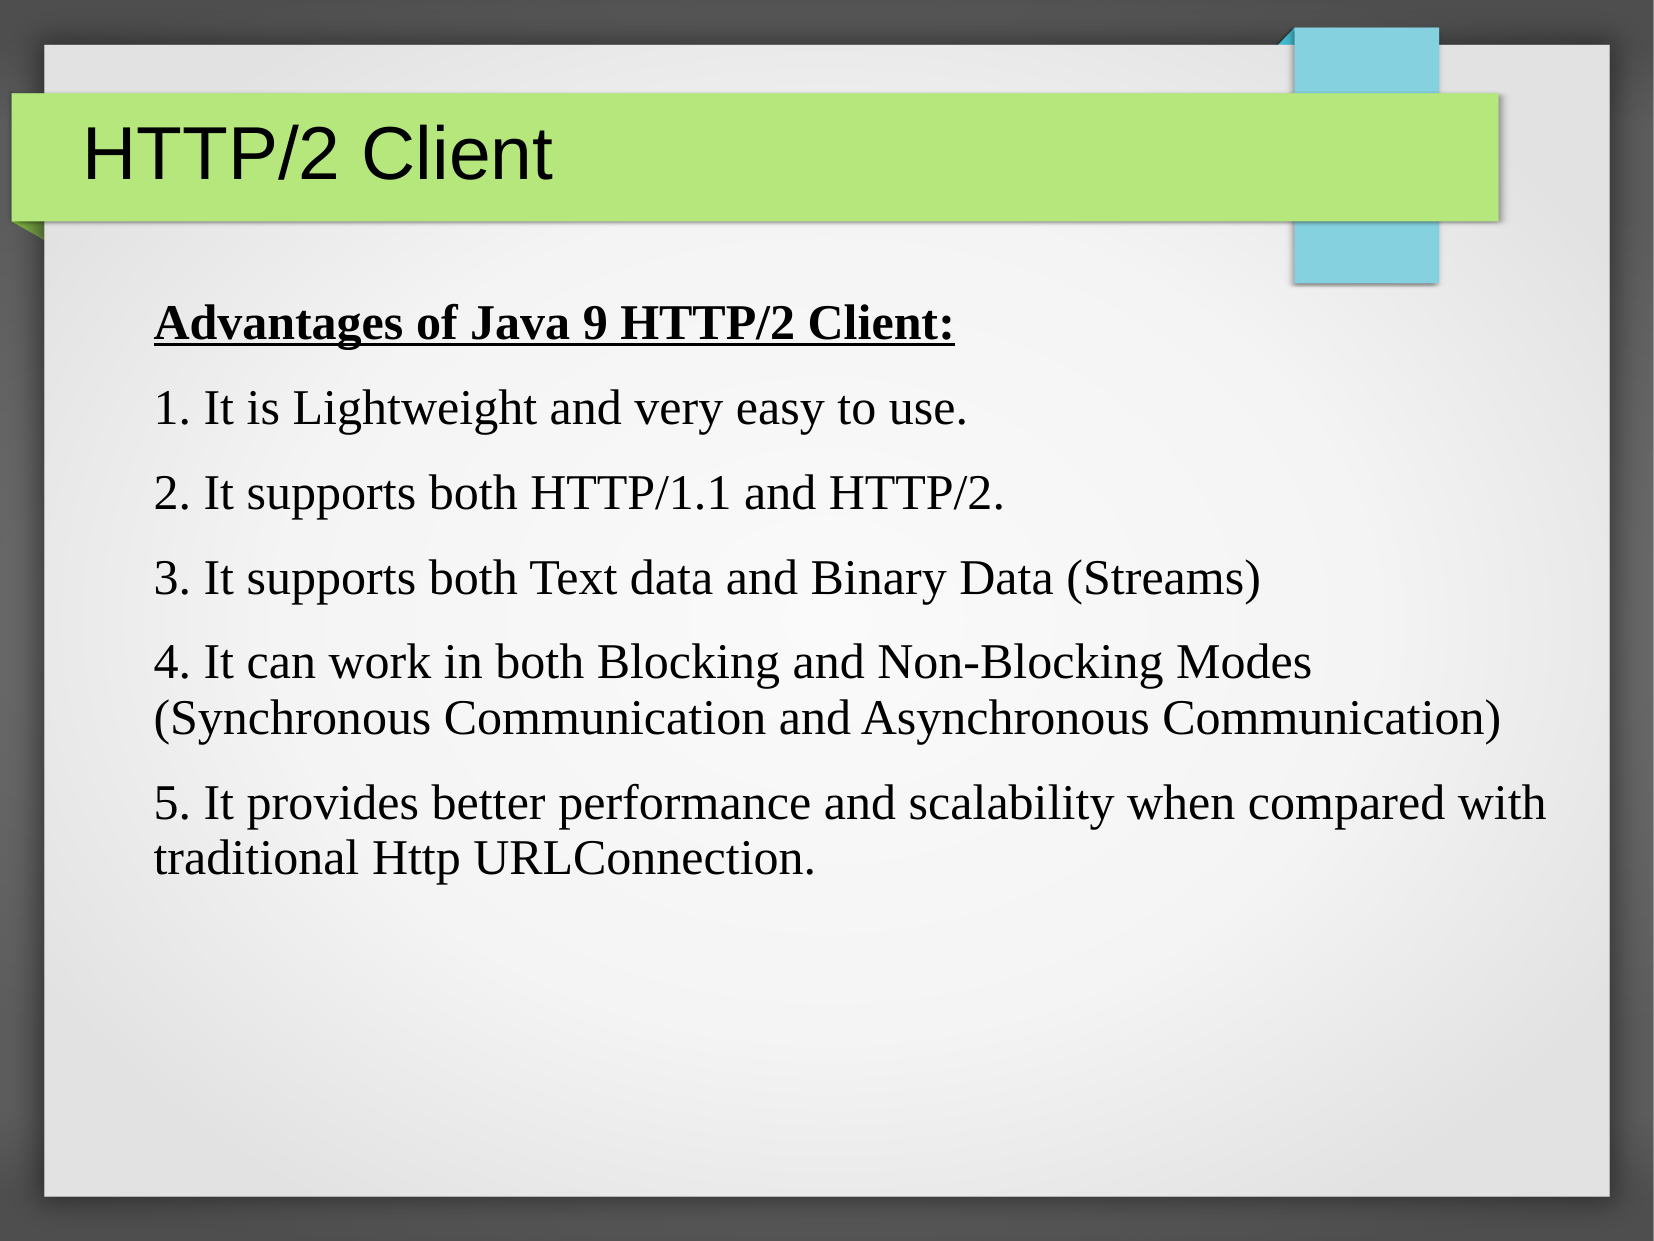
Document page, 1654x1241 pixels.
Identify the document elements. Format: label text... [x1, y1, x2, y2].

picture [0, 0, 1654, 1241]
list Advantages of Java 9 HTTP/2 Client: 1. It is Lightweight and very easy to use. 2. It supports both HTTP/1.1 and HTTP/2. 3. It supports both Text data and Binary Data (Streams) 4. It can work in both Blocking and Non-Blocking Modes (Synchronous Communication and Asynchronous Communication) 5. It provides better performance and scalability when compared with traditional Http URLConnection. [82, 295, 1571, 1015]
title HTTP/2 Client [82, 94, 1264, 213]
